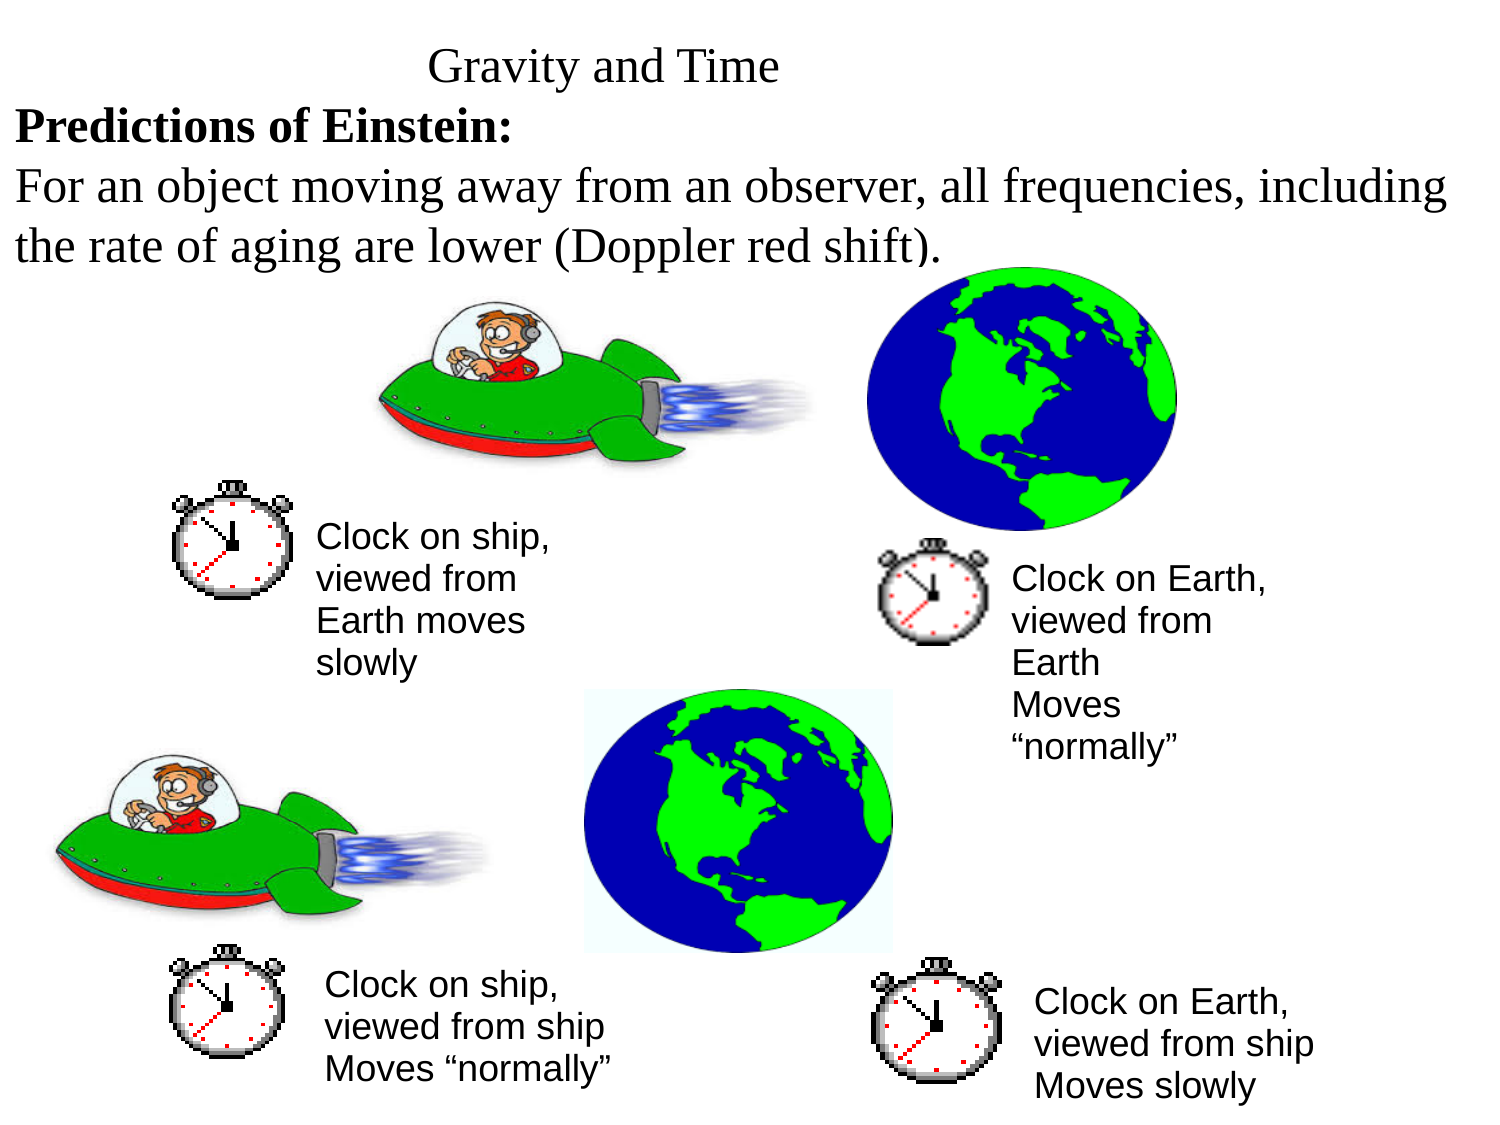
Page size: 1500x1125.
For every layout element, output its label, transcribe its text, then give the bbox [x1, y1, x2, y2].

picture [165, 944, 294, 1059]
picture [876, 538, 997, 646]
text_box Clock on Earth, viewed from ship Moves slowly [1019, 973, 1351, 1115]
picture [45, 748, 494, 931]
text_box Clock on Earth, viewed from Earth Moves “normally” [996, 549, 1306, 775]
picture [368, 296, 817, 478]
text_box Clock on ship, viewed from Earth moves slowly [301, 508, 611, 692]
text_box Clock on ship, viewed from ship Moves “normally” [309, 956, 641, 1098]
picture [168, 480, 302, 600]
picture [867, 957, 1011, 1084]
picture [867, 267, 1177, 531]
picture [584, 689, 893, 953]
text_box Gravity and Time Predictions of Einstein: For an object moving away from an observer, all frequencies, including the rate of aging are lower (Doppler red shift). [0, 24, 1500, 970]
